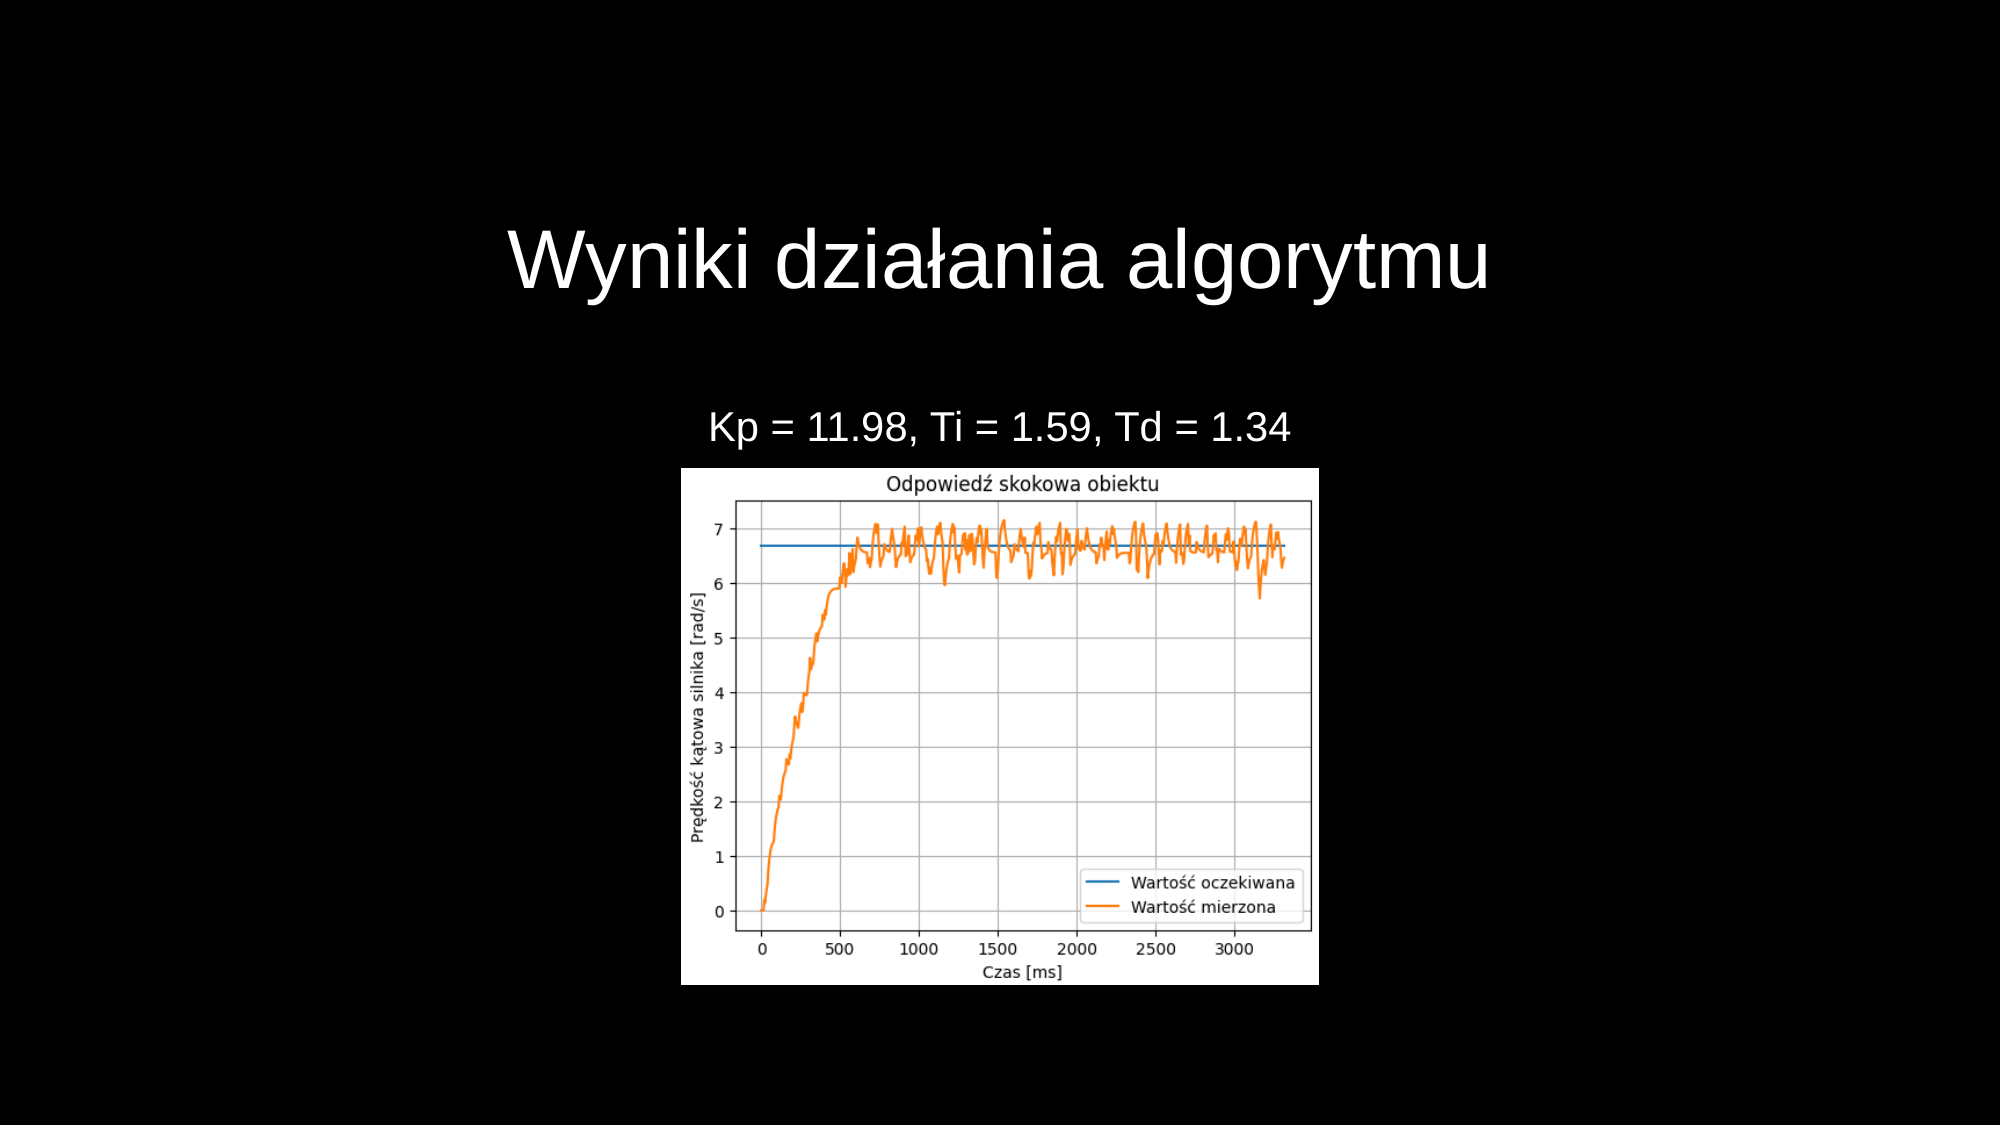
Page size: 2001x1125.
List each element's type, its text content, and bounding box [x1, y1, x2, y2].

list Kp = 11.98, Ti = 1.59, Td = 1.34 [187, 382, 1813, 968]
picture [681, 468, 1319, 985]
title Wyniki działania algorytmu [187, 143, 1813, 367]
